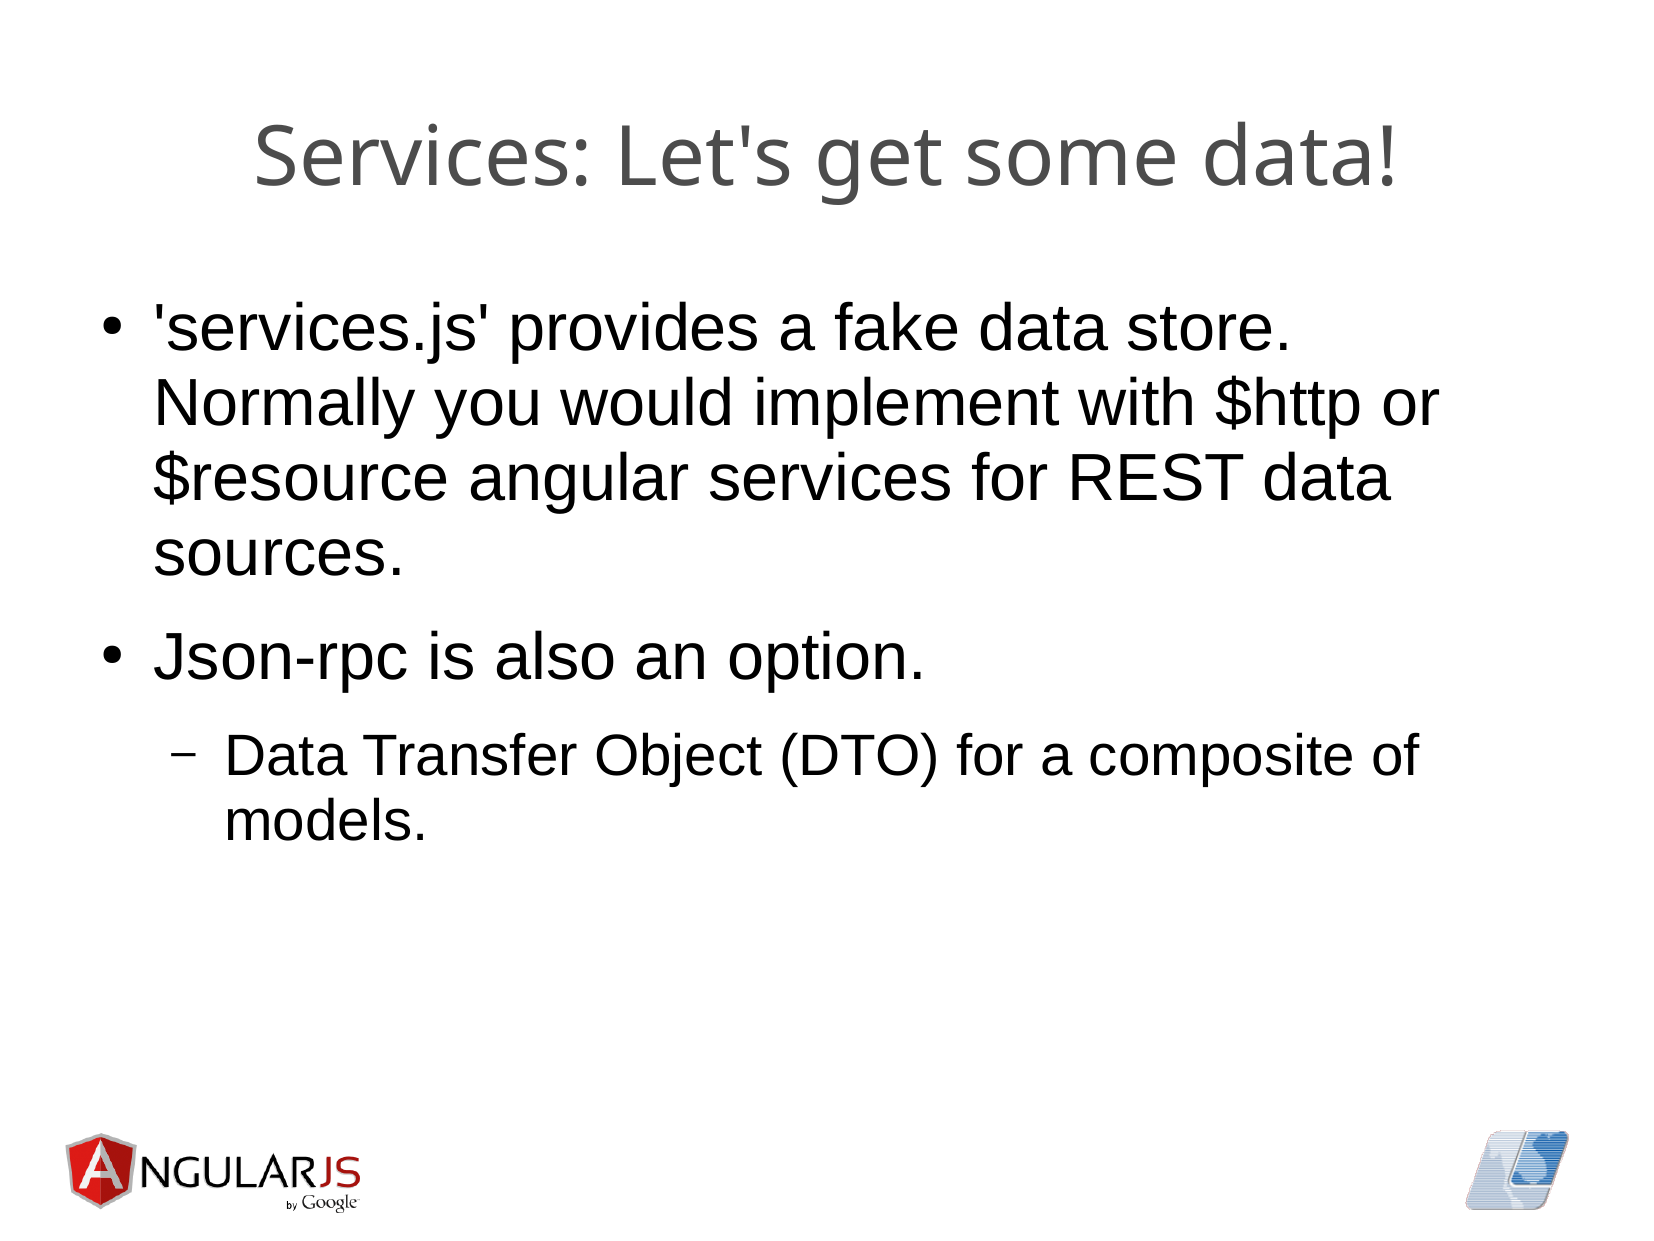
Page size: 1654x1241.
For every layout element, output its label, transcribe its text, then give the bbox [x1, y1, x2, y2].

picture [59, 1091, 367, 1241]
picture [1461, 1129, 1571, 1210]
list 'services.js' provides a fake data store. Normally you would implement with $http or $resource angular services for REST data sources. Json-rpc is also an option. Data Transfer Object (DTO) for a composite of models. [82, 290, 1538, 1010]
title Services: Let's get some data! [82, 49, 1571, 257]
